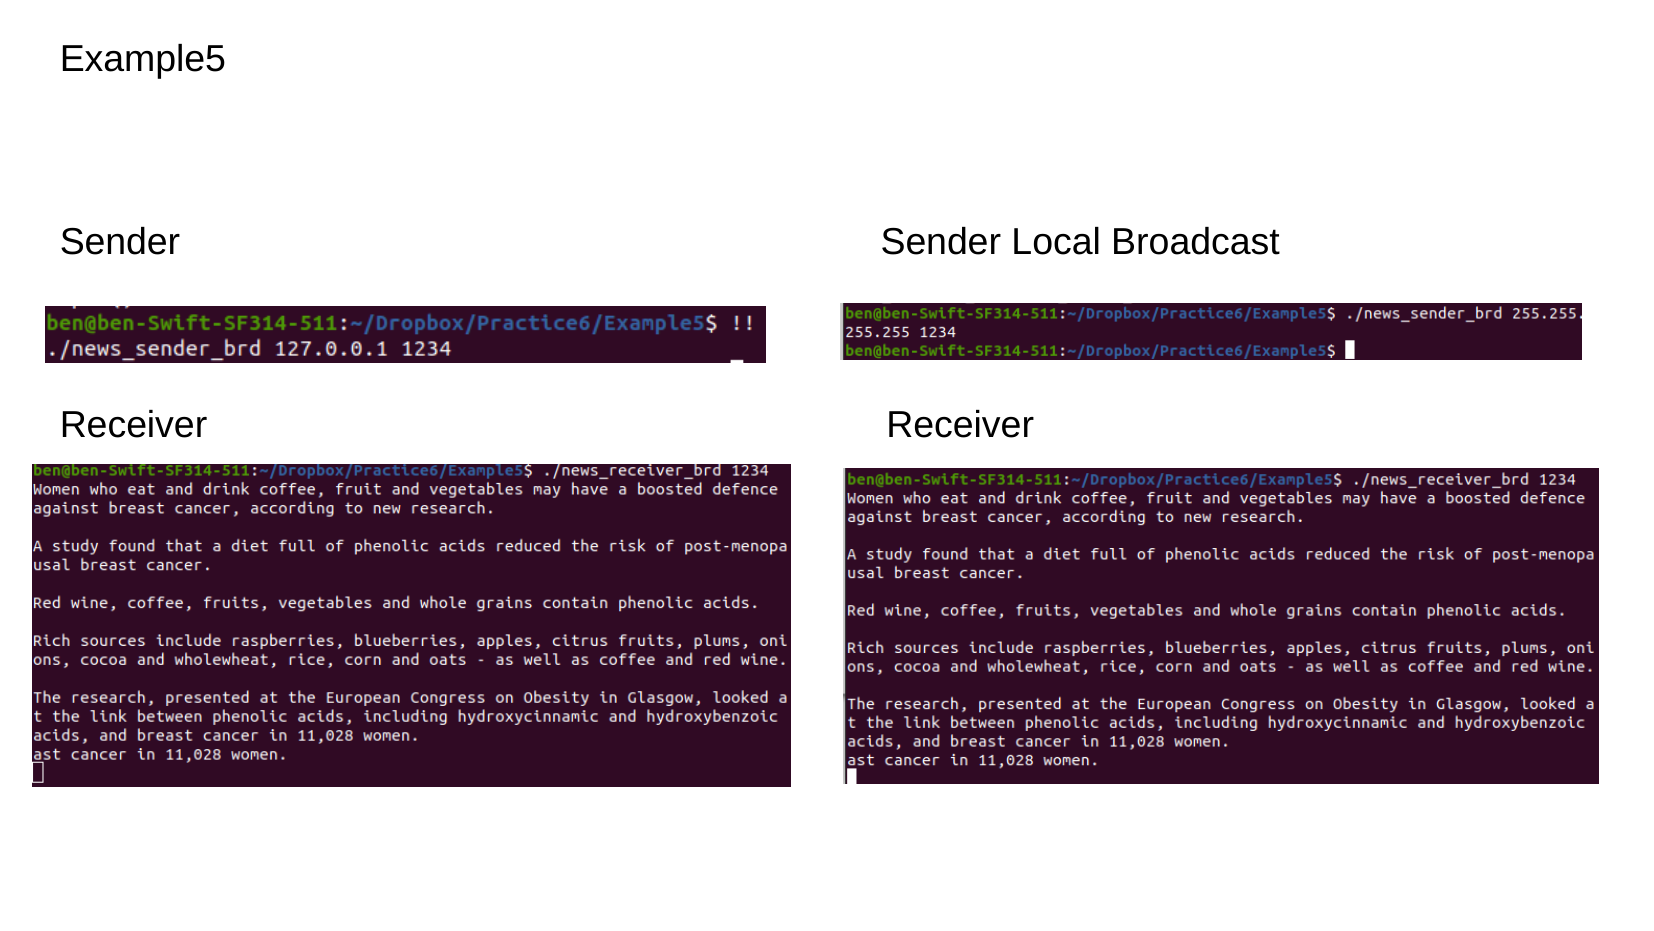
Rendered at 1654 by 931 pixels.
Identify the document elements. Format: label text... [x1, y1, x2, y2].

picture [32, 464, 791, 787]
text_box Receiver [45, 396, 856, 453]
text_box Receiver [871, 396, 1654, 453]
picture [840, 303, 1582, 361]
text_box Example5 [45, 30, 856, 87]
text_box Sender [45, 213, 856, 270]
text_box Sender Local Broadcast [865, 213, 1654, 270]
picture [45, 306, 766, 363]
picture [843, 468, 1599, 784]
